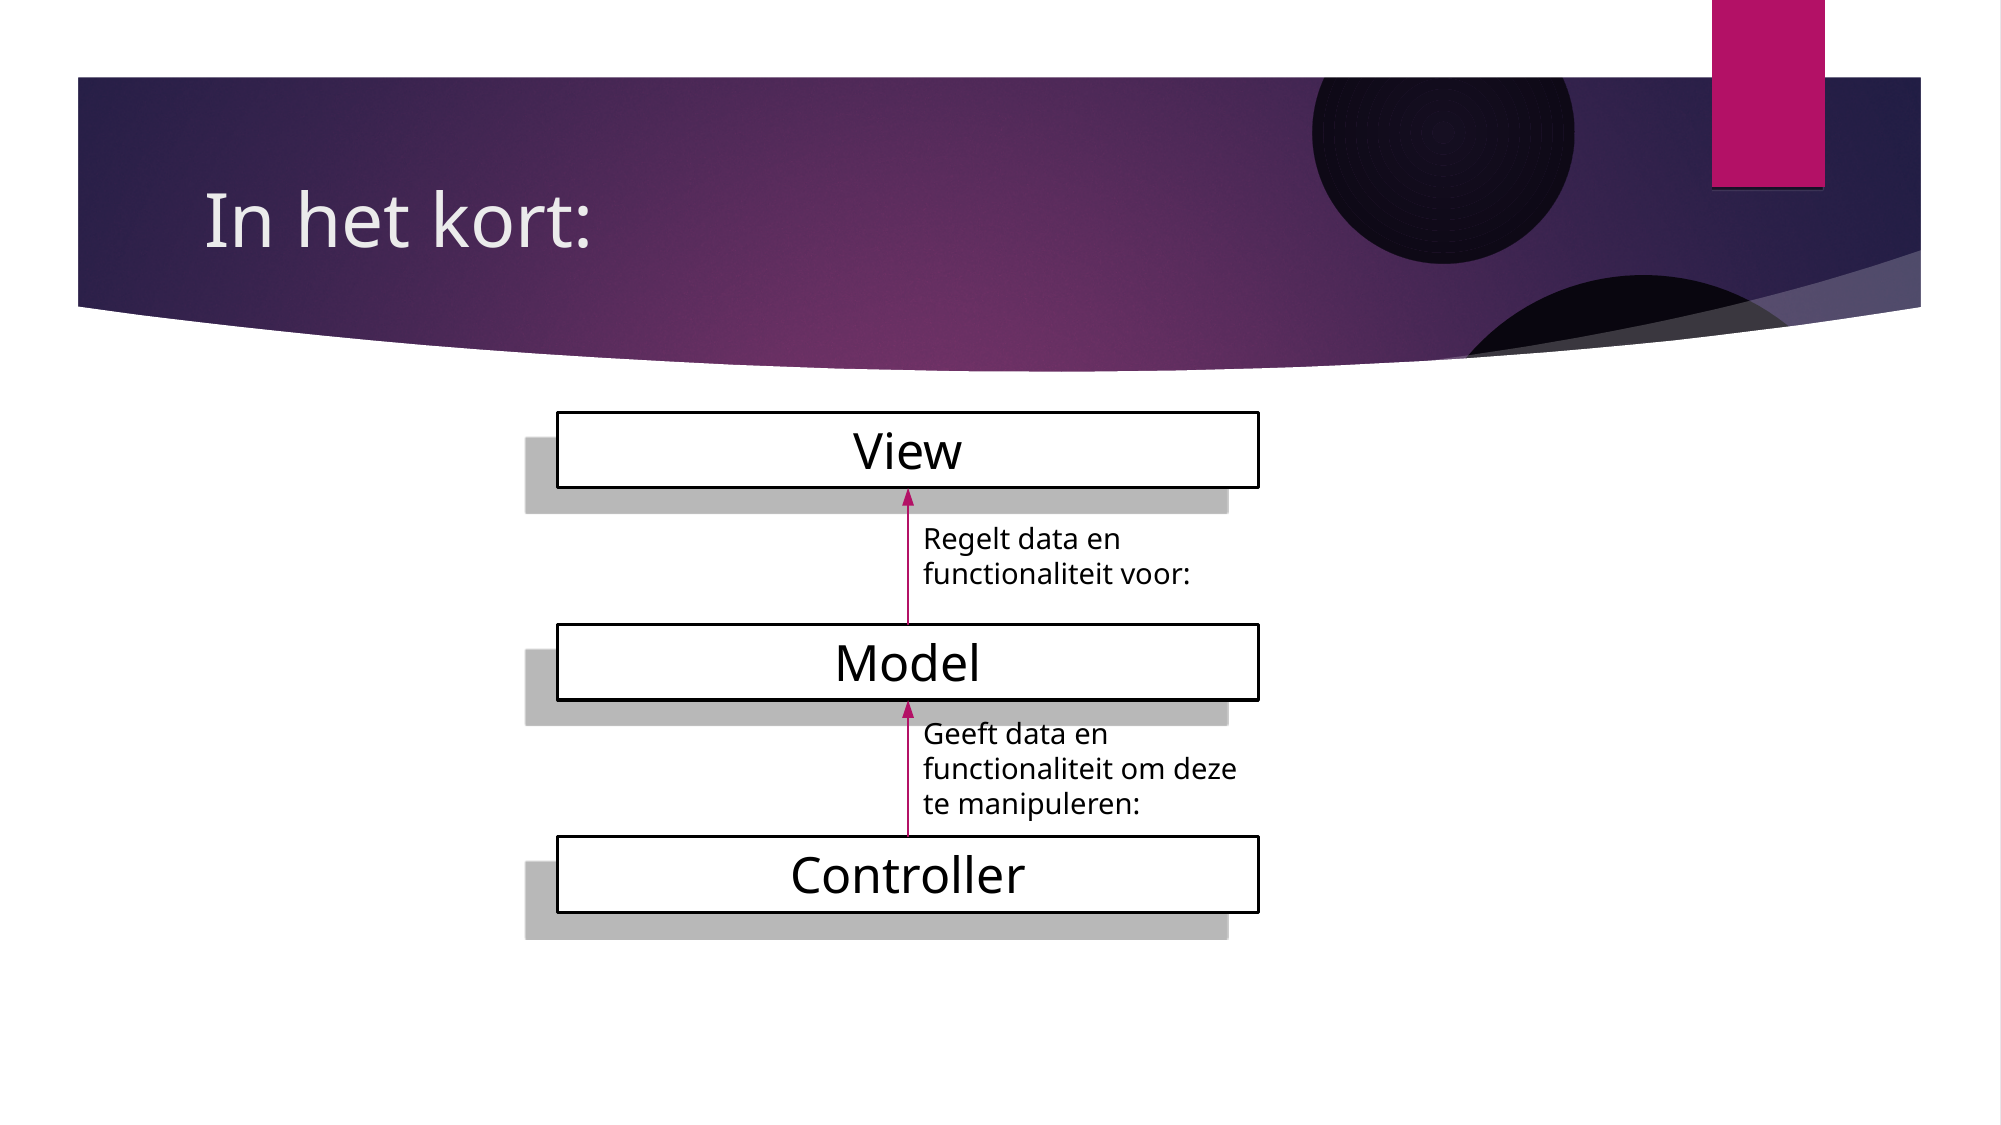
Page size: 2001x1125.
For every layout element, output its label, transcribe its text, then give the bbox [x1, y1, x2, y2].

text_box Geeft data en functionaliteit om deze te manipuleren: [908, 708, 1259, 830]
text_box Controller [557, 836, 1259, 913]
text_box Model [557, 624, 1259, 701]
title In het kort: [189, 159, 1627, 276]
text_box View [557, 412, 1259, 488]
text_box Regelt data en functionaliteit voor: [908, 513, 1218, 599]
